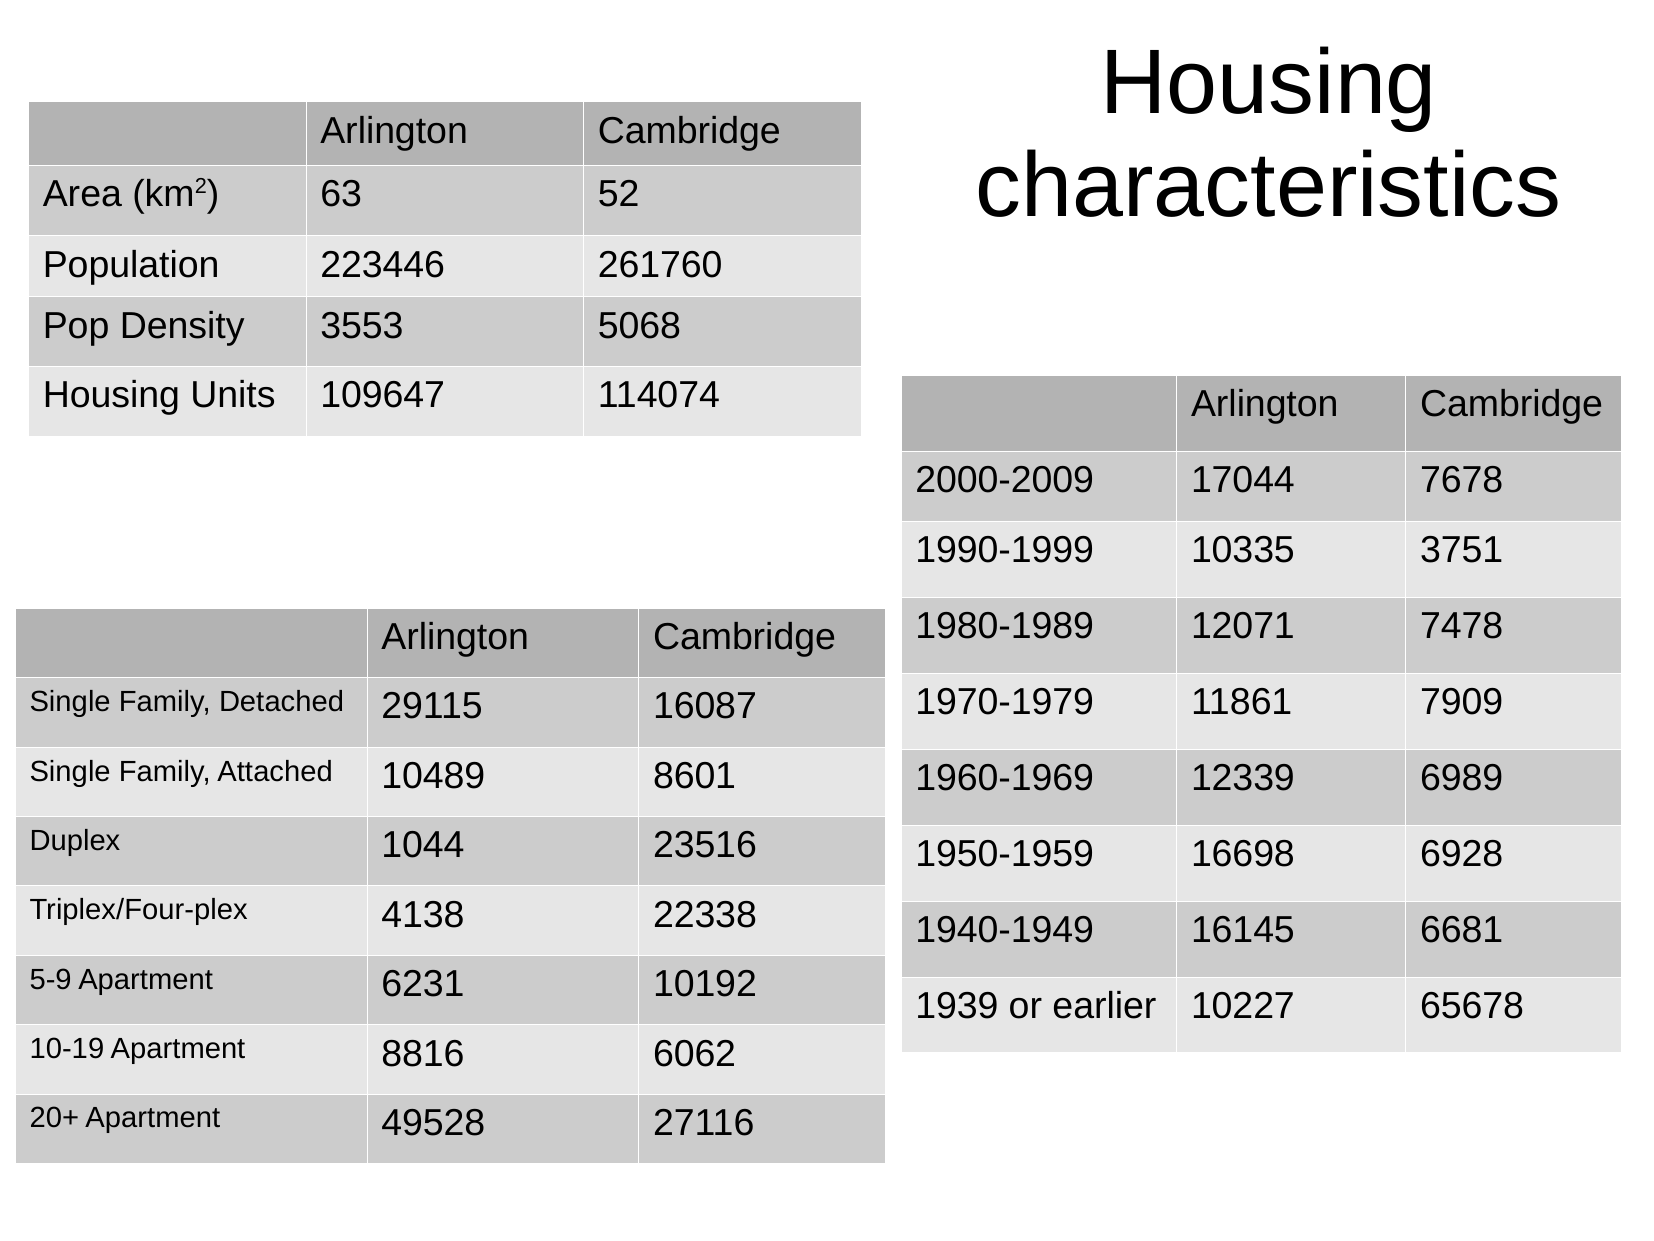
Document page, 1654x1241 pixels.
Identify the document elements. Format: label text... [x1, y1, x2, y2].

table_header [902, 376, 1176, 451]
table_cell Single Family, Attached [16, 748, 367, 816]
table_cell 7678 [1406, 452, 1621, 521]
table_cell 17044 [1177, 452, 1405, 521]
title Housing characteristics [900, 30, 1639, 238]
table_header Arlington [1177, 376, 1405, 451]
table_cell 12339 [1177, 750, 1405, 825]
table_cell 10335 [1177, 522, 1405, 597]
table_cell 1940-1949 [902, 902, 1176, 977]
table_header Cambridge [1406, 376, 1621, 451]
table_cell 1990-1999 [902, 522, 1176, 597]
table_cell Area (km2) [29, 166, 306, 235]
table_cell 10227 [1177, 978, 1405, 1052]
table_cell 65678 [1406, 978, 1621, 1052]
table_cell 5-9 Apartment [16, 956, 367, 1024]
table_cell 22338 [639, 886, 885, 955]
table_cell 1970-1979 [902, 674, 1176, 749]
table_cell 1950-1959 [902, 826, 1176, 901]
table_cell 5068 [584, 297, 861, 366]
table_cell 1044 [368, 817, 638, 885]
table_header Cambridge [639, 609, 885, 677]
table_cell 1939 or earlier [902, 978, 1176, 1052]
table_cell 6989 [1406, 750, 1621, 825]
table_cell 6231 [368, 956, 638, 1024]
table_cell Population [29, 236, 306, 296]
table_cell Pop Density [29, 297, 306, 366]
table_cell 6928 [1406, 826, 1621, 901]
table_cell 11861 [1177, 674, 1405, 749]
table_cell 1980-1989 [902, 598, 1176, 673]
table_cell 4138 [368, 886, 638, 955]
table_cell 16698 [1177, 826, 1405, 901]
table_cell Triplex/Four-plex [16, 886, 367, 955]
table_cell 6062 [639, 1025, 885, 1094]
table_header Arlington [307, 102, 583, 165]
table_cell 114074 [584, 367, 861, 436]
table_cell 27116 [639, 1095, 885, 1163]
table_cell 3751 [1406, 522, 1621, 597]
table_cell 8601 [639, 748, 885, 816]
table_cell 7909 [1406, 674, 1621, 749]
table_cell 10489 [368, 748, 638, 816]
table_cell 10-19 Apartment [16, 1025, 367, 1094]
table_cell 109647 [307, 367, 583, 436]
table_cell 49528 [368, 1095, 638, 1163]
table_cell 7478 [1406, 598, 1621, 673]
table_cell 29115 [368, 678, 638, 747]
table_cell 63 [307, 166, 583, 235]
table_cell 10192 [639, 956, 885, 1024]
table_cell 23516 [639, 817, 885, 885]
table_cell 16087 [639, 678, 885, 747]
table_cell Duplex [16, 817, 367, 885]
table_cell 1960-1969 [902, 750, 1176, 825]
table_cell 261760 [584, 236, 861, 296]
table_header Arlington [368, 609, 638, 677]
table_cell 8816 [368, 1025, 638, 1094]
table_cell 3553 [307, 297, 583, 366]
table_cell Housing Units [29, 367, 306, 436]
table_cell 2000-2009 [902, 452, 1176, 521]
table_cell 16145 [1177, 902, 1405, 977]
table_cell 223446 [307, 236, 583, 296]
table_header [29, 102, 306, 165]
table_header [16, 609, 367, 677]
table_header Cambridge [584, 102, 861, 165]
table_cell 52 [584, 166, 861, 235]
table_cell 12071 [1177, 598, 1405, 673]
table_cell Single Family, Detached [16, 678, 367, 747]
table_cell 6681 [1406, 902, 1621, 977]
table_cell 20+ Apartment [16, 1095, 367, 1163]
